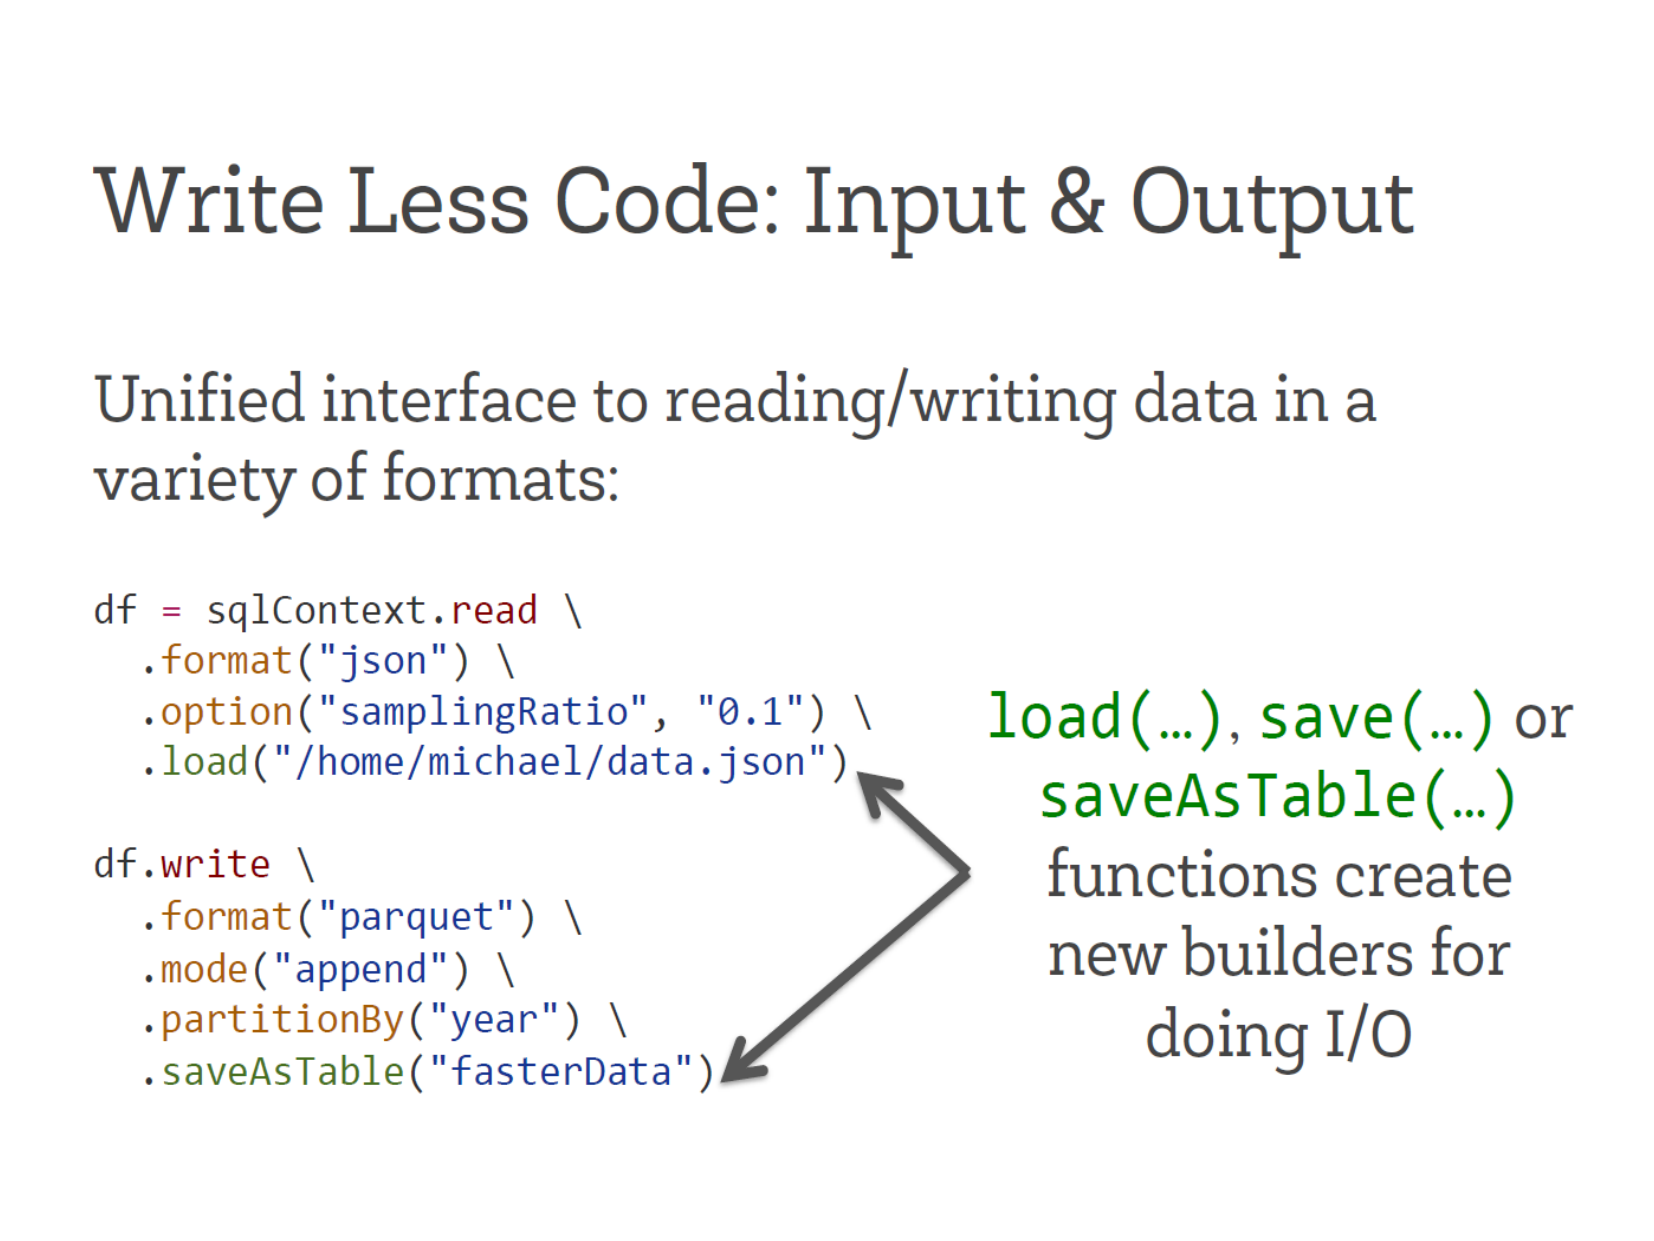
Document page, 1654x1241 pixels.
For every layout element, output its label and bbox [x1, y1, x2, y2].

picture [53, 131, 1587, 1120]
